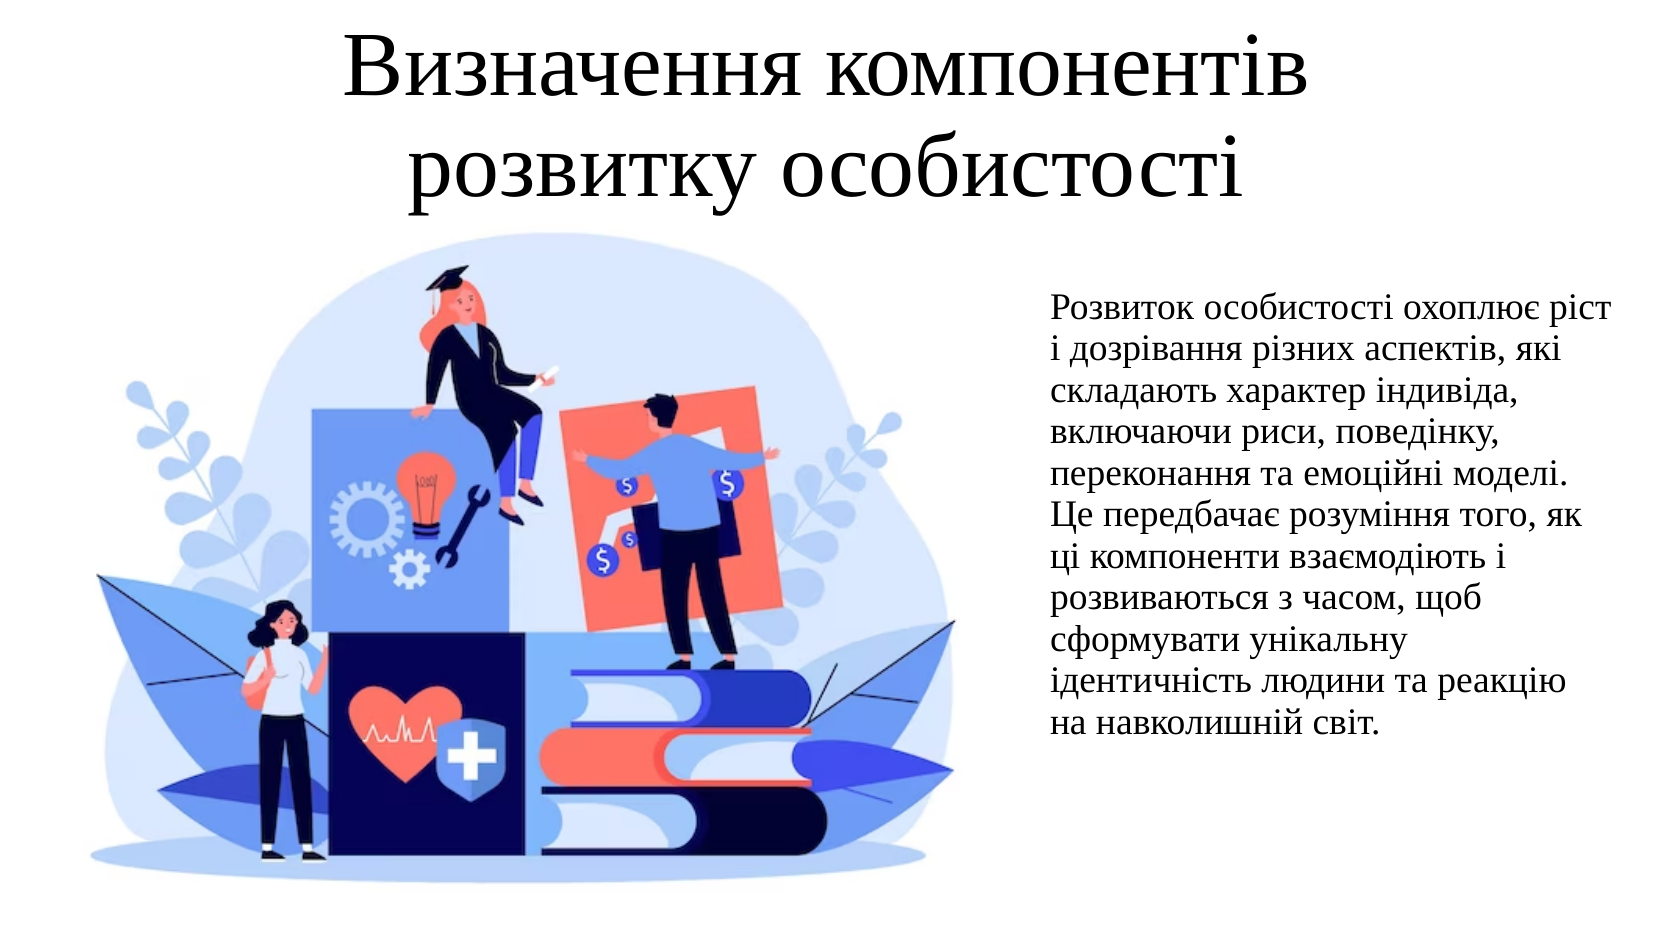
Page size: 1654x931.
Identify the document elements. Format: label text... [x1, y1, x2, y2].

picture [34, 178, 1013, 931]
list Розвиток особистості охоплює ріст і дозрівання різних аспектів, які складають характер індивіда, включаючи риси, поведінку, переконання та емоційні моделі. Це передбачає розуміння того, як ці компоненти взаємодіють і розвиваються з часом, щоб сформувати унікальну ідентичність людини та реакцію на навколишній світ. [979, 285, 1613, 826]
title Визначення компонентів розвитку особистості [82, 12, 1571, 218]
